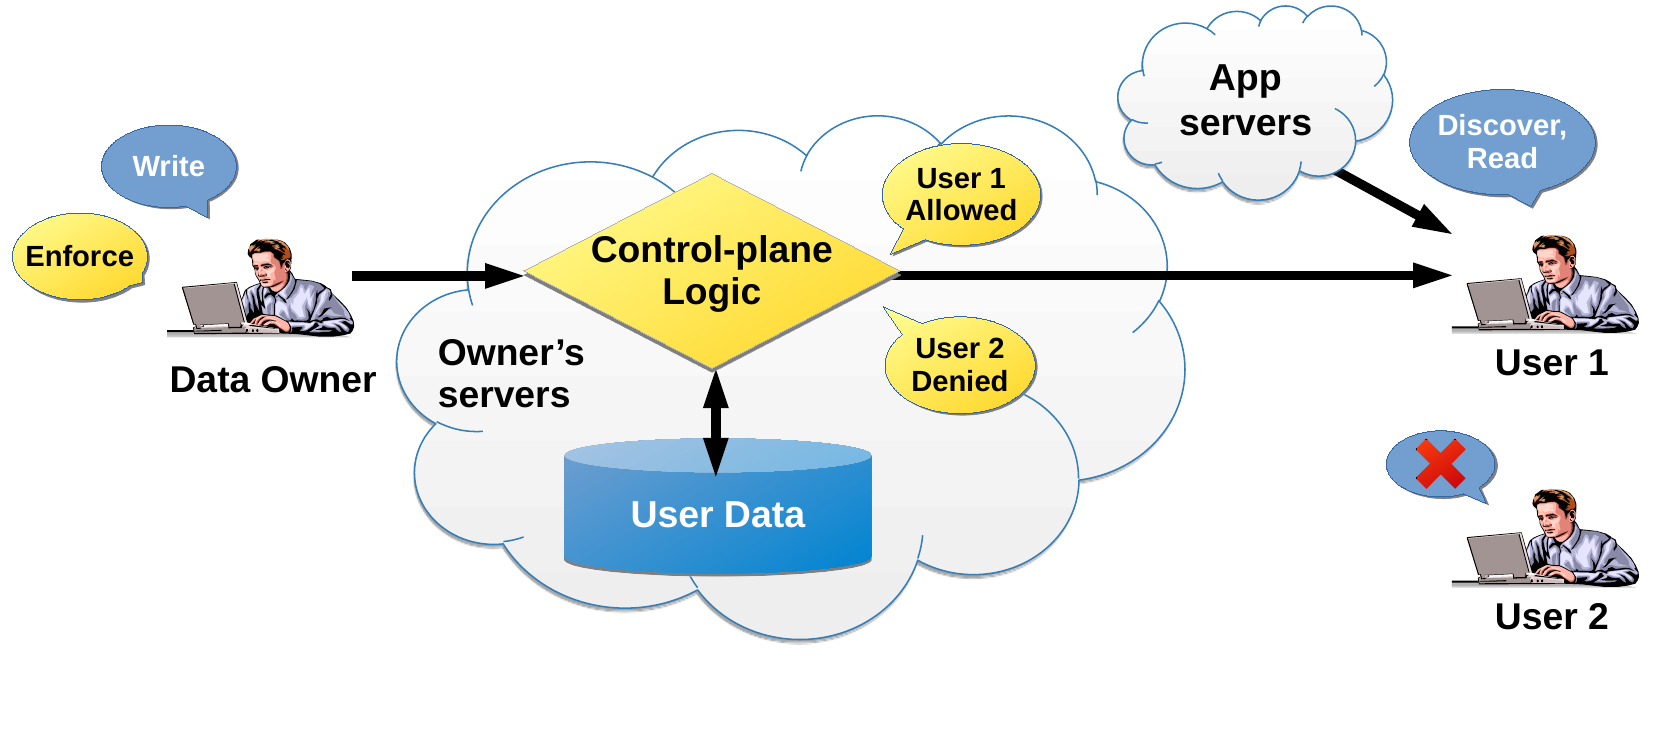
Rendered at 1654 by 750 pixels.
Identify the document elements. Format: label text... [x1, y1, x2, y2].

text_box App servers [1117, 5, 1393, 201]
text_box Write [101, 125, 237, 218]
text_box User Data [564, 456, 872, 574]
text_box User 1 Allowed [882, 143, 1041, 255]
text_box Owner’s servers [423, 324, 688, 488]
picture [1451, 233, 1641, 335]
text_box Control-plane Logic [523, 173, 900, 369]
text_box [1386, 430, 1495, 504]
picture [1451, 487, 1641, 589]
text_box User 1 [1480, 334, 1642, 429]
text_box User 2 Denied [883, 306, 1036, 414]
text_box User 2 [1480, 588, 1642, 682]
text_box [397, 115, 1168, 416]
text_box Discover, Read [1409, 89, 1596, 207]
text_box [414, 280, 1186, 640]
text_box Data Owner [154, 351, 406, 445]
text_box Enforce [12, 213, 148, 300]
picture [167, 237, 356, 339]
